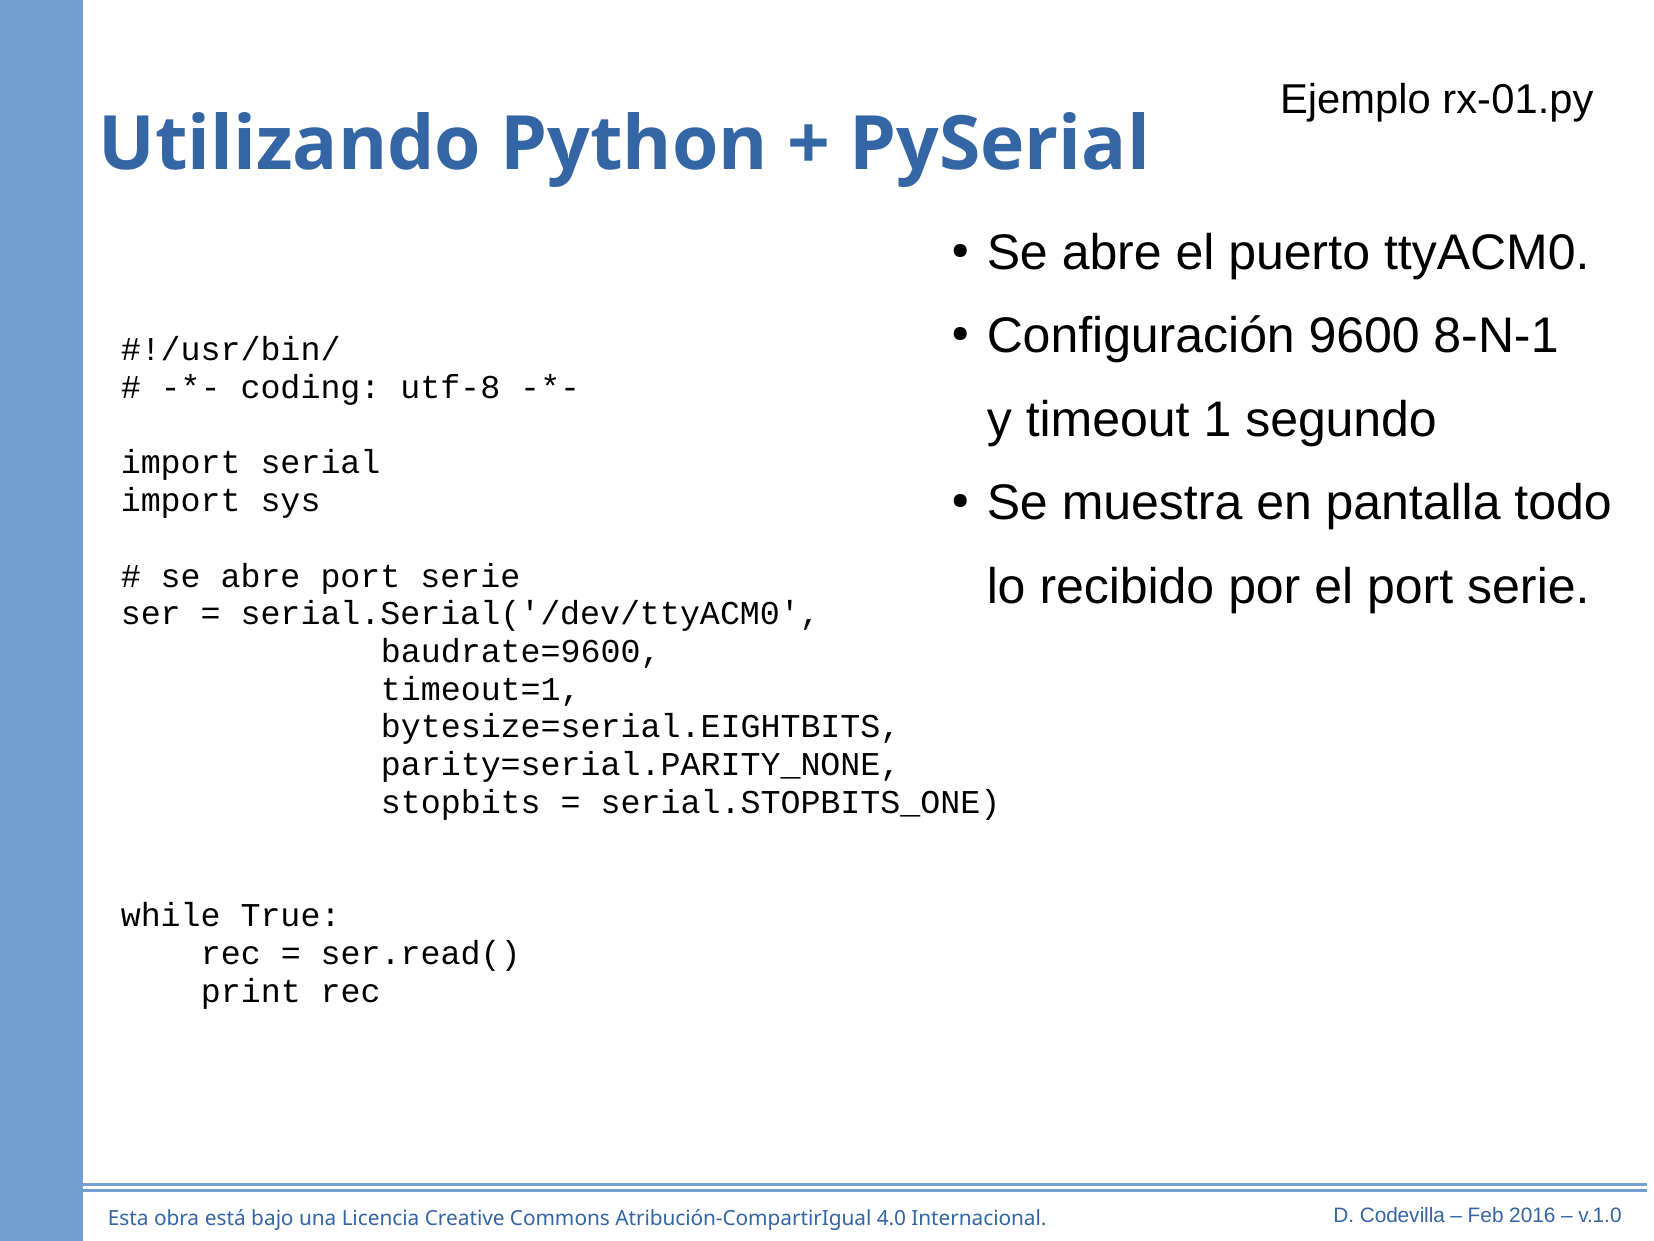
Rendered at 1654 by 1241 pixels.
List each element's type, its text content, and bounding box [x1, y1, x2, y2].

text_box Ejemplo rx-01.py [1230, 45, 1621, 107]
text_box #!/usr/bin/ # -*- coding: utf-8 -*- import serial import sys # se abre port serie ser = serial.Serial('/dev/ttyACM0', baudrate=9600, timeout=1, bytesize=serial.EIGHTBITS, parity=serial.PARITY_NONE, stopbits = serial.STOPBITS_ONE) while True: rec = ser.read() print rec [106, 212, 1588, 1151]
text_box Se abre el puerto ttyACM0. Configuración 9600 8-N-1 y timeout 1 segundo Se muestra en pantalla todo lo recibido por el port serie. [936, 188, 1642, 598]
text_box Utilizando Python + PySerial [83, 30, 1641, 134]
